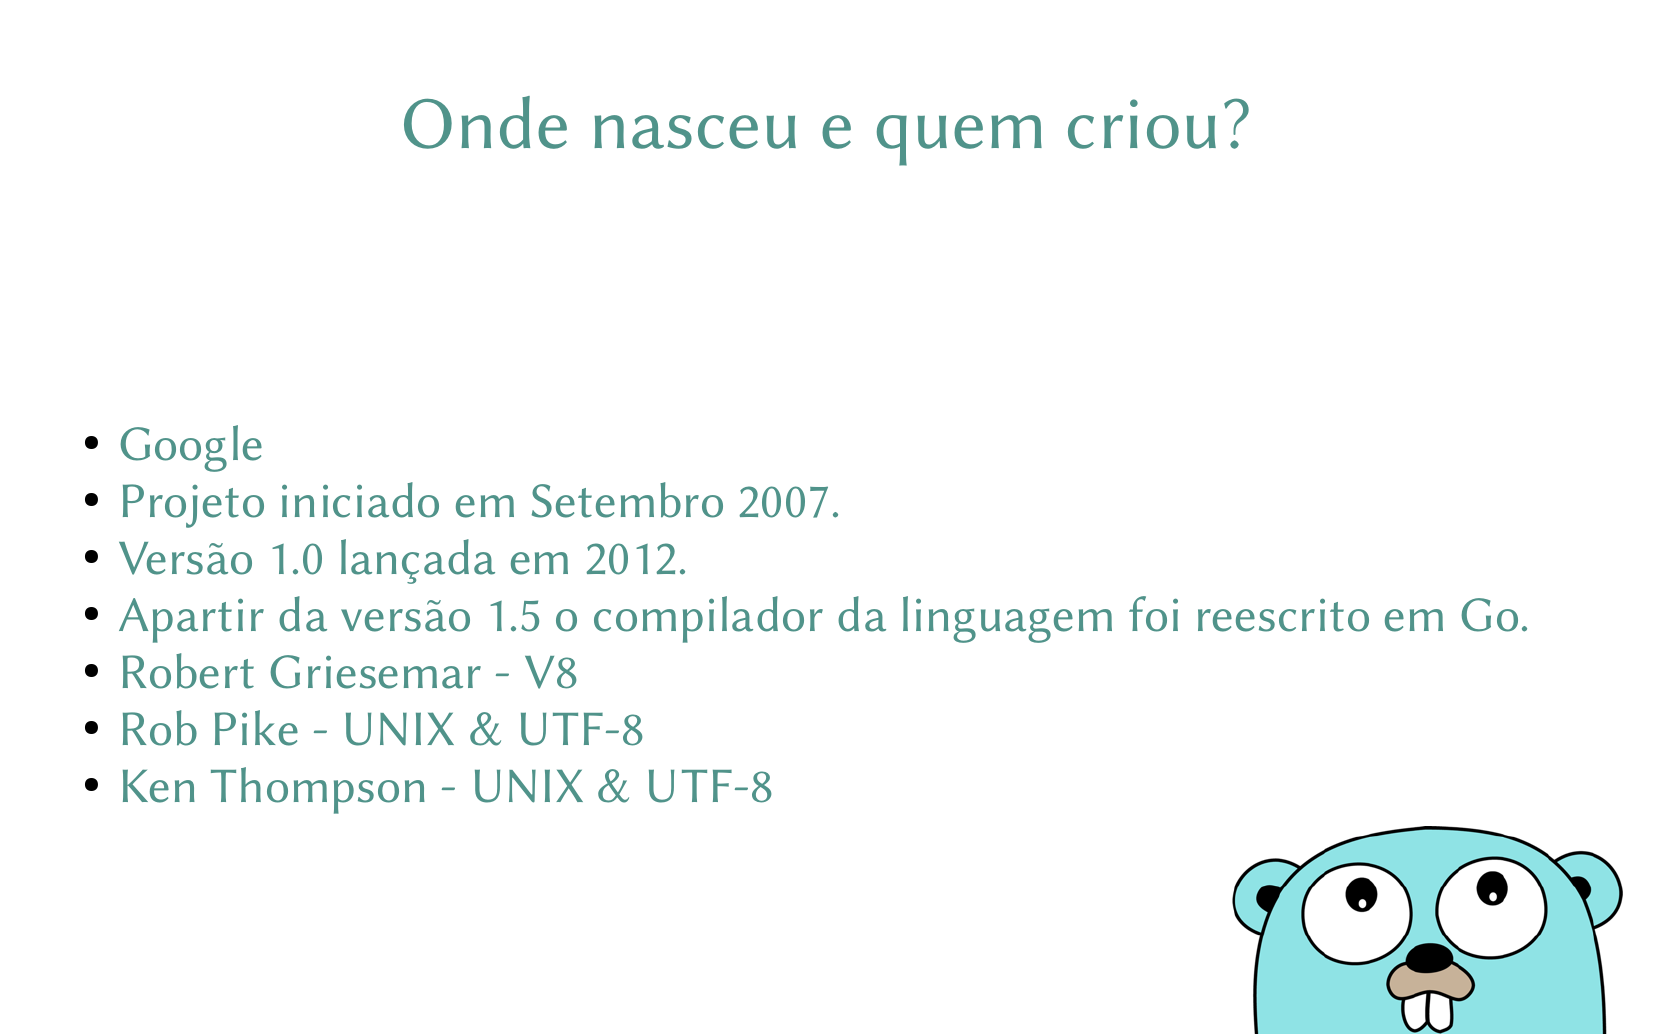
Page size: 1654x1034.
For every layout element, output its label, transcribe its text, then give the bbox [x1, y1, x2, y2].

picture [921, 738, 1654, 1034]
title Onde nasceu e quem criou? [82, 41, 1571, 207]
subtitle Google Projeto iniciado em Setembro 2007. Versão 1.0 lançada em 2012. Apartir da versão 1.5 o compilador da linguagem foi reescrito em Go. Robert Griesemar - V8 Rob Pike - UNIX & UTF-8 Ken Thompson - UNIX & UTF-8 [82, 324, 1571, 906]
